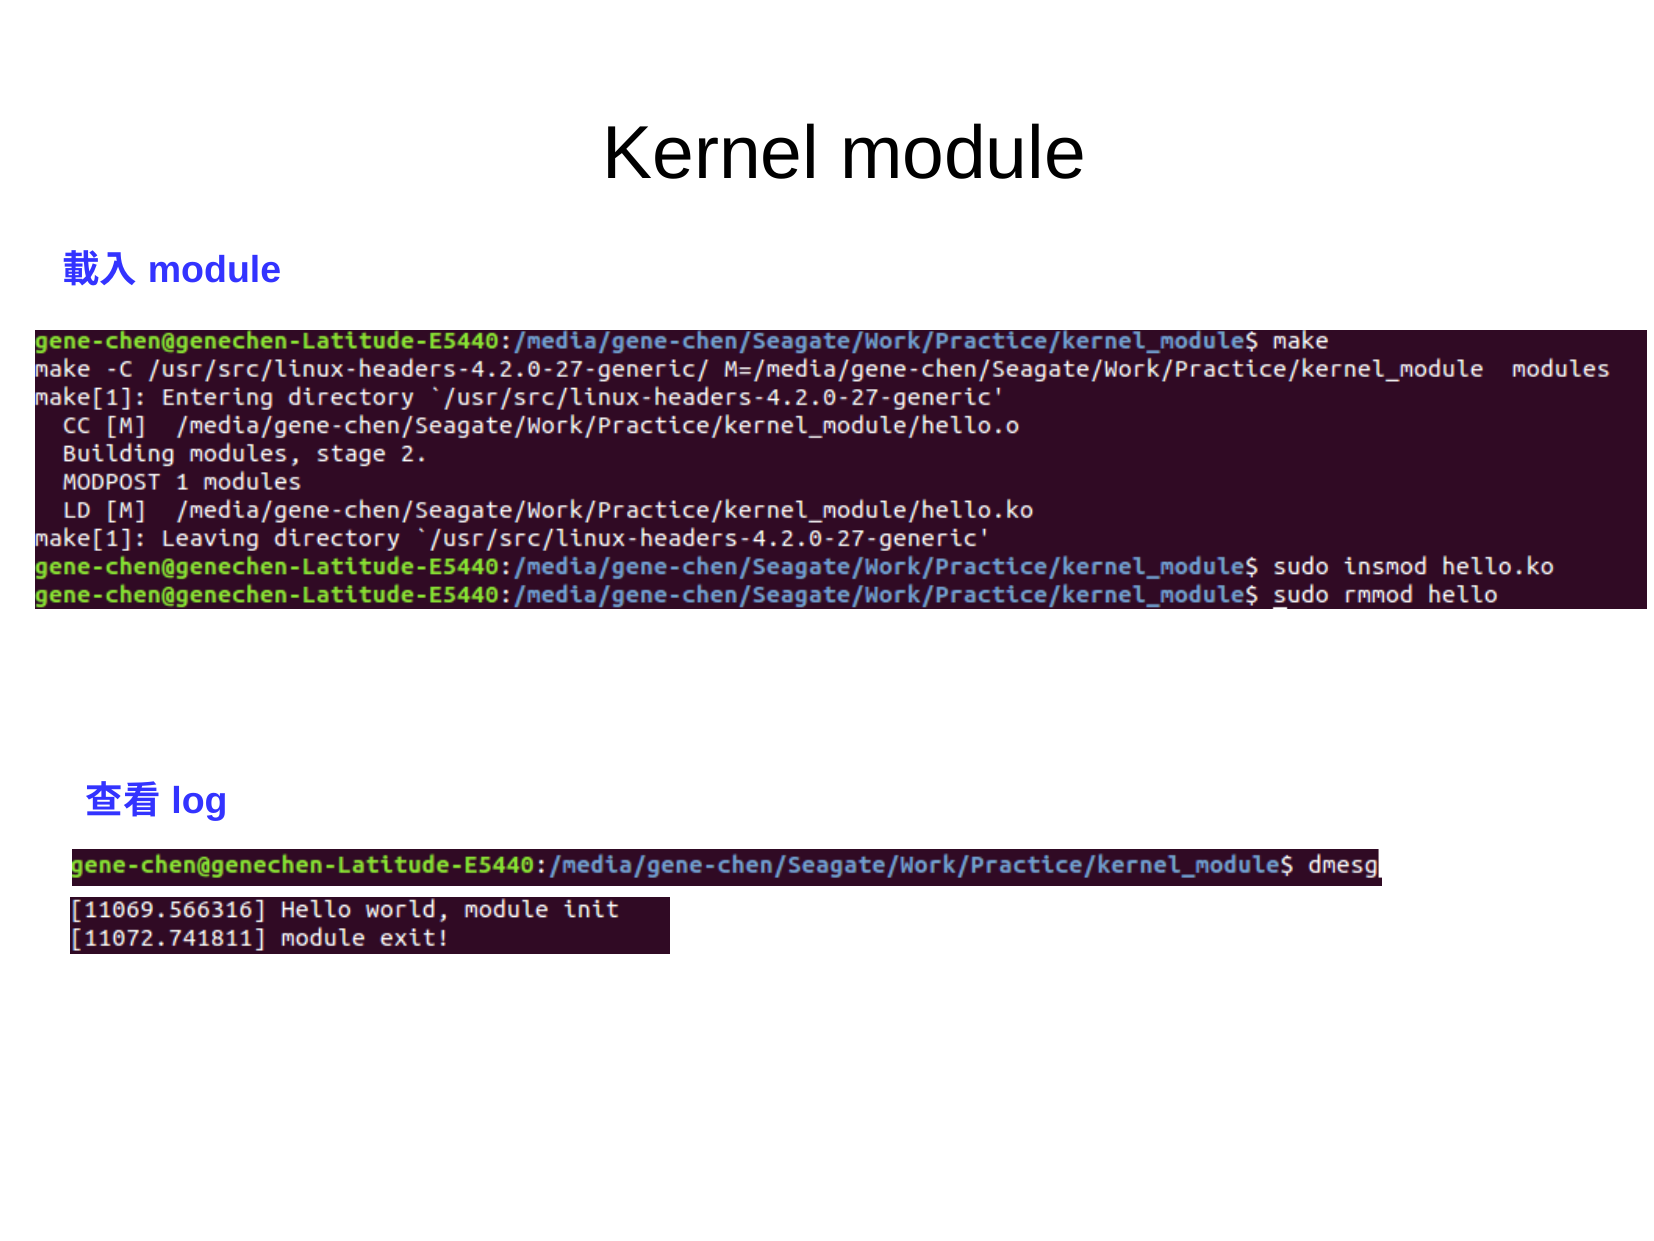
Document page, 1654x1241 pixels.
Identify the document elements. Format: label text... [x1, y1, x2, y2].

text_box 查看log [70, 762, 367, 827]
title Kernel module [82, 49, 1571, 257]
text_box 載入module [47, 231, 343, 296]
picture [72, 849, 1382, 886]
picture [70, 897, 670, 954]
picture [35, 330, 1647, 609]
